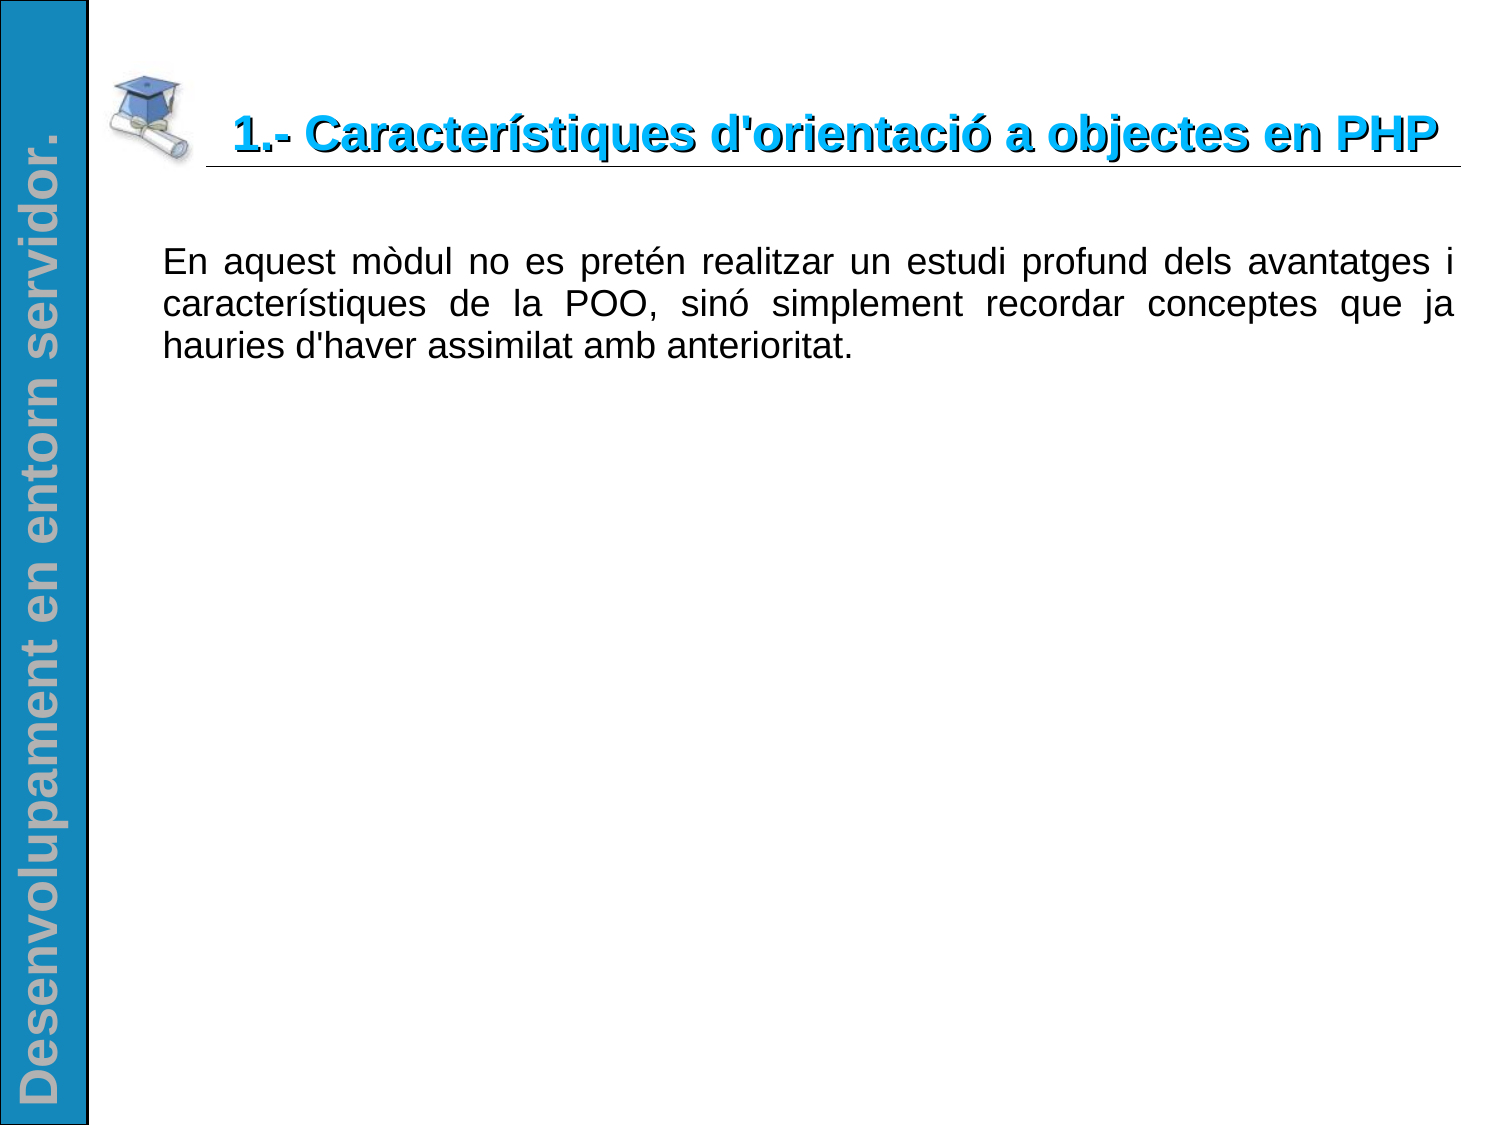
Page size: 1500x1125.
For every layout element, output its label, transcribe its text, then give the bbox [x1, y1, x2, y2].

text_box En aquest mòdul no es pretén realitzar un estudi profund dels avantatges i característiques de la POO, sinó simplement recordar conceptes que ja hauries d'haver assimilat amb anterioritat. [147, 233, 1470, 375]
picture [93, 61, 206, 174]
title 1.- Característiques d'orientació a objectes en PHP [206, 88, 1447, 178]
